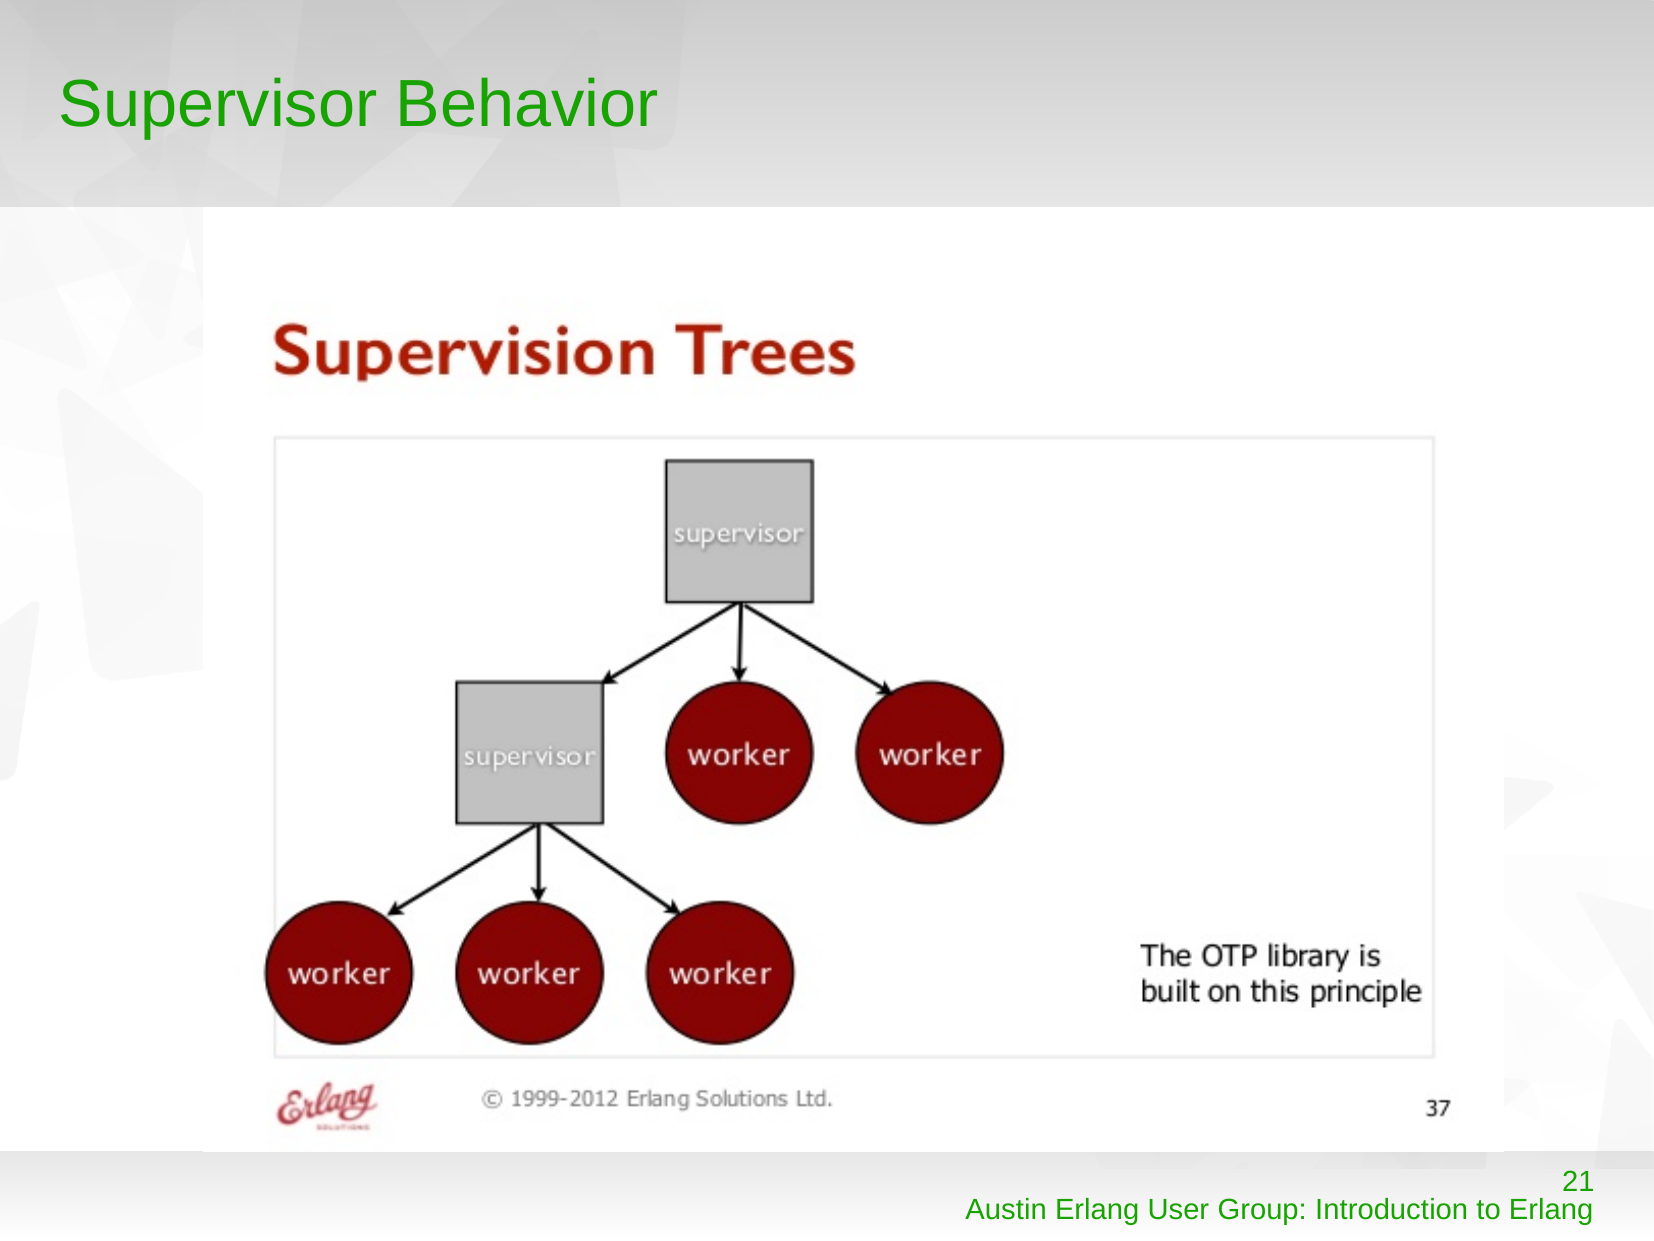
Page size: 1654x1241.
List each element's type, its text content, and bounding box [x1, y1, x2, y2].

picture [0, 0, 1654, 1169]
title Supervisor Behavior [59, 29, 1595, 178]
